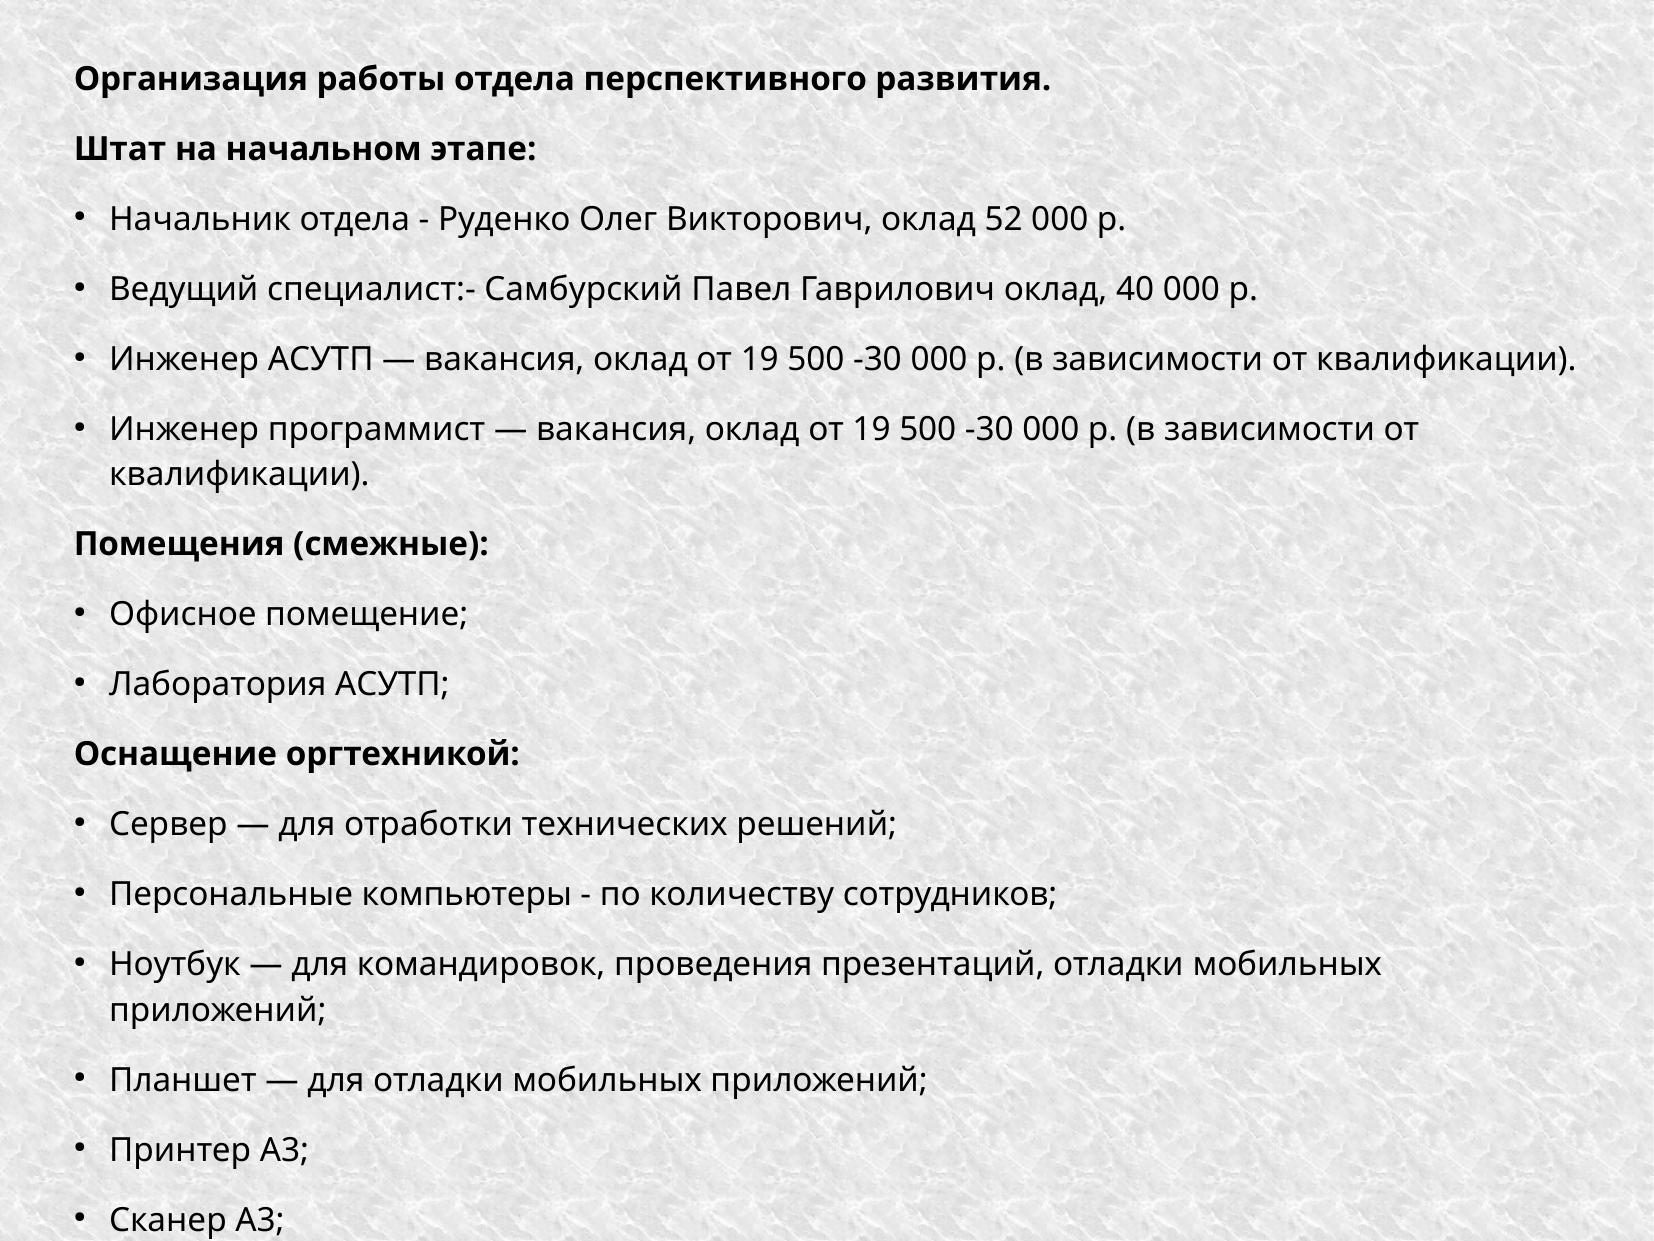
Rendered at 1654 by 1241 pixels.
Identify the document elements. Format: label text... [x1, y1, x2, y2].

text_box Организация работы отдела перспективного развития. Штат на начальном этапе: Начальник отдела - Руденко Олег Викторович, оклад 52 000 р. Ведущий специалист:- Самбурский Павел Гаврилович оклад, 40 000 р. Инженер АСУТП — вакансия, оклад от 19 500 -30 000 р. (в зависимости от квалификации). Инженер программист — вакансия, оклад от 19 500 -30 000 р. (в зависимости от квалификации). Помещения (смежные): Офисное помещение; Лаборатория АСУТП; Оснащение оргтехникой: Сервер — для отработки технических решений; Персональные компьютеры - по количеству сотрудников; Ноутбук — для командировок, проведения презентаций, отладки мобильных приложений; Планшет — для отладки мобильных приложений; Принтер A3; Сканер А3; Неограниченный доступ в Интернет; [59, 47, 1595, 1182]
picture [0, 0, 1654, 1241]
